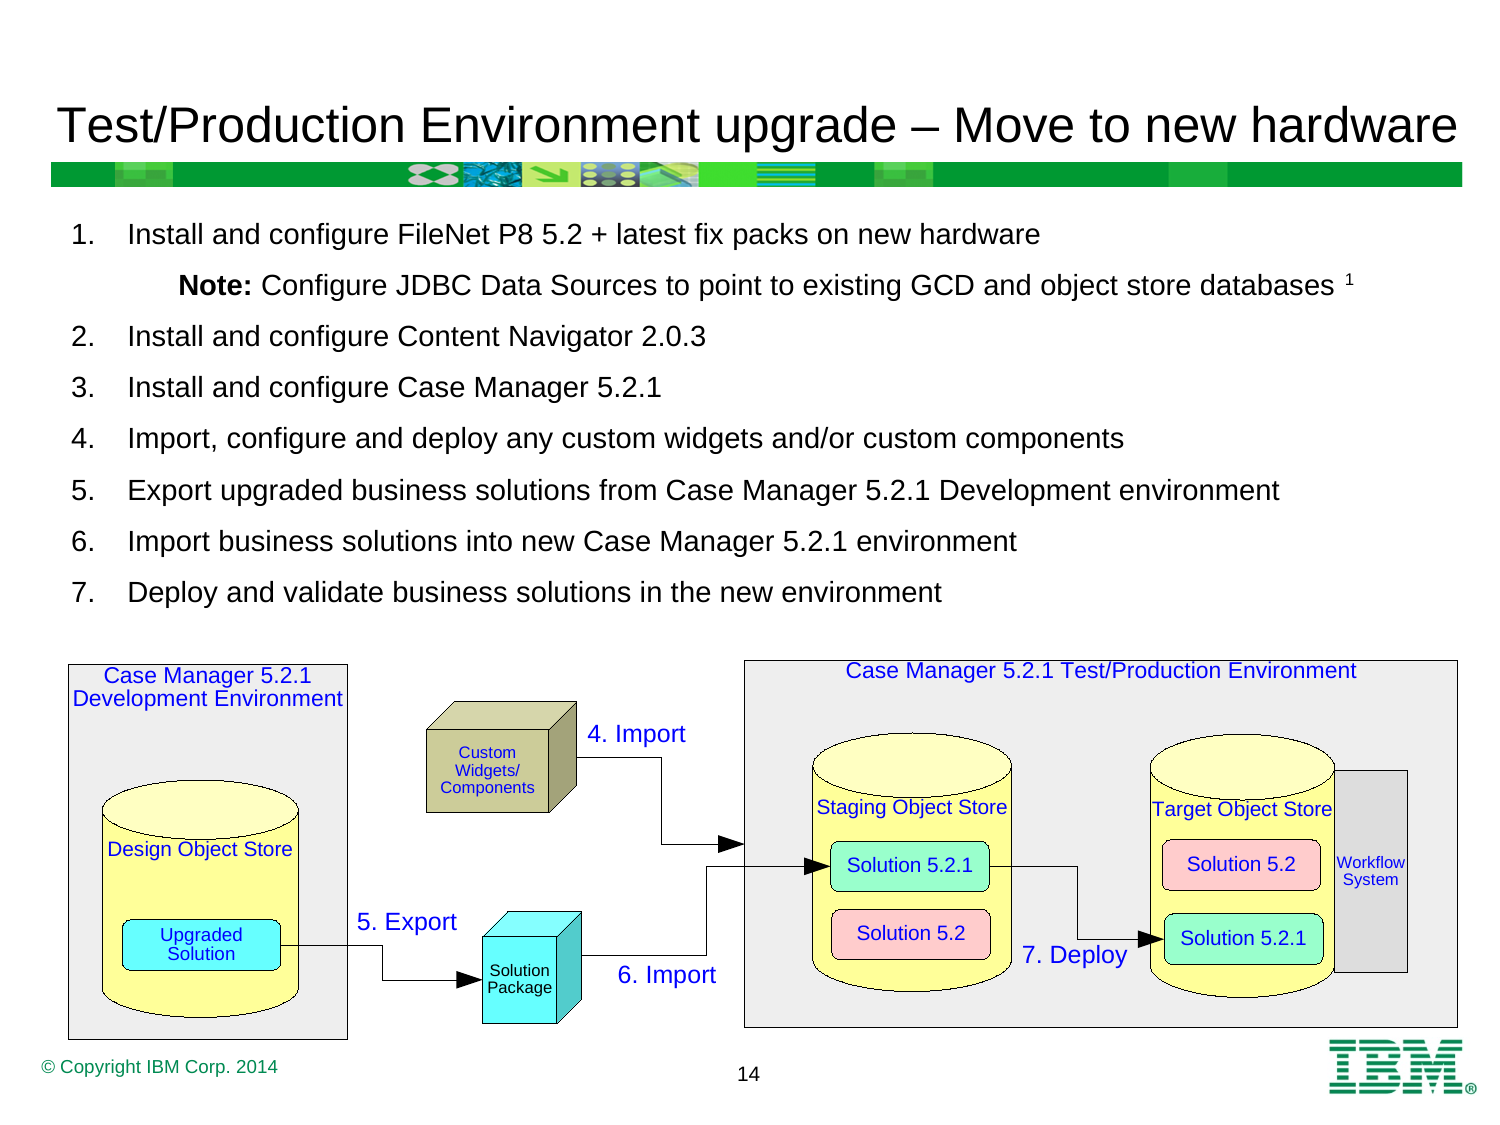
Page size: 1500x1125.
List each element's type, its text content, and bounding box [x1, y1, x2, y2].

text_box Solution 5.2.1 [1164, 913, 1324, 965]
text_box 7. Deploy [1022, 943, 1128, 972]
text_box Solution 5.2 [1162, 839, 1321, 891]
text_box Case Manager 5.2.1 Development Environment [68, 664, 348, 1040]
text_box Target Object Store [1150, 772, 1334, 998]
text_box Workflow System [1334, 770, 1408, 973]
text_box Solution 5.2.1 [830, 841, 990, 892]
text_box Solution Package [482, 937, 556, 1024]
picture [1327, 1037, 1479, 1096]
text_box 5. Export [356, 910, 477, 939]
list Install and configure FileNet P8 5.2 + latest fix packs on new hardware Note: Configure JDBC Data Sources to point to existing GCD and object store databases 1 Install and configure Content Navigator 2.0.3 Install and configure Case Manager 5.2.1 Import, configure and deploy any custom widgets and/or custom components Export upgraded business solutions from Case Manager 5.2.1 Development environment Import business solutions into new Case Manager 5.2.1 environment Deploy and validate business solutions in the new environment [56, 205, 1455, 617]
text_box 6. Import [617, 963, 718, 992]
text_box Case Manager 5.2.1 Test/Production Environment [744, 660, 1458, 1028]
text_box Custom Widgets/ Components [426, 730, 548, 813]
text_box Staging Object Store [812, 867, 1012, 992]
text_box Solution 5.2 [831, 909, 991, 960]
title Test/Production Environment upgrade – Move to new hardware [41, 54, 1477, 189]
text_box Upgraded Solution [122, 919, 281, 971]
text_box Staging Object Store [812, 767, 1012, 866]
text_box Design Object Store [102, 812, 299, 1018]
text_box 4. Import [587, 722, 687, 751]
